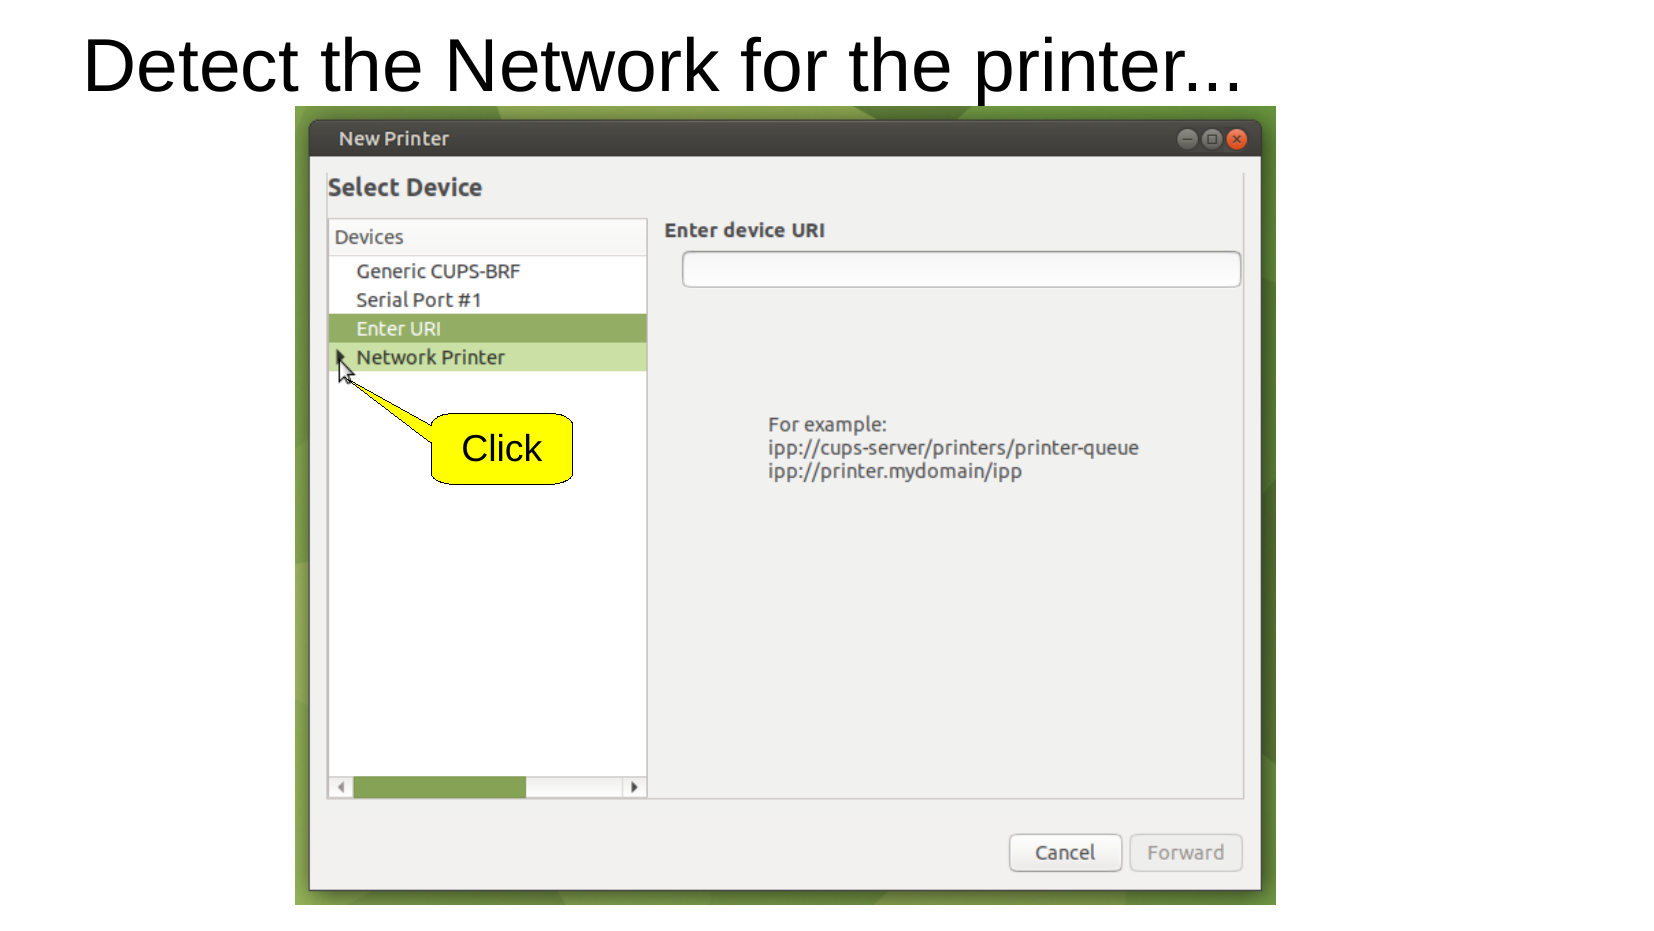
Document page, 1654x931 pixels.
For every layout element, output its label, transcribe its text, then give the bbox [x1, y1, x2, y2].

picture [295, 106, 1276, 905]
text_box Click [345, 377, 573, 485]
title Detect the Network for the printer... [82, 23, 1571, 108]
